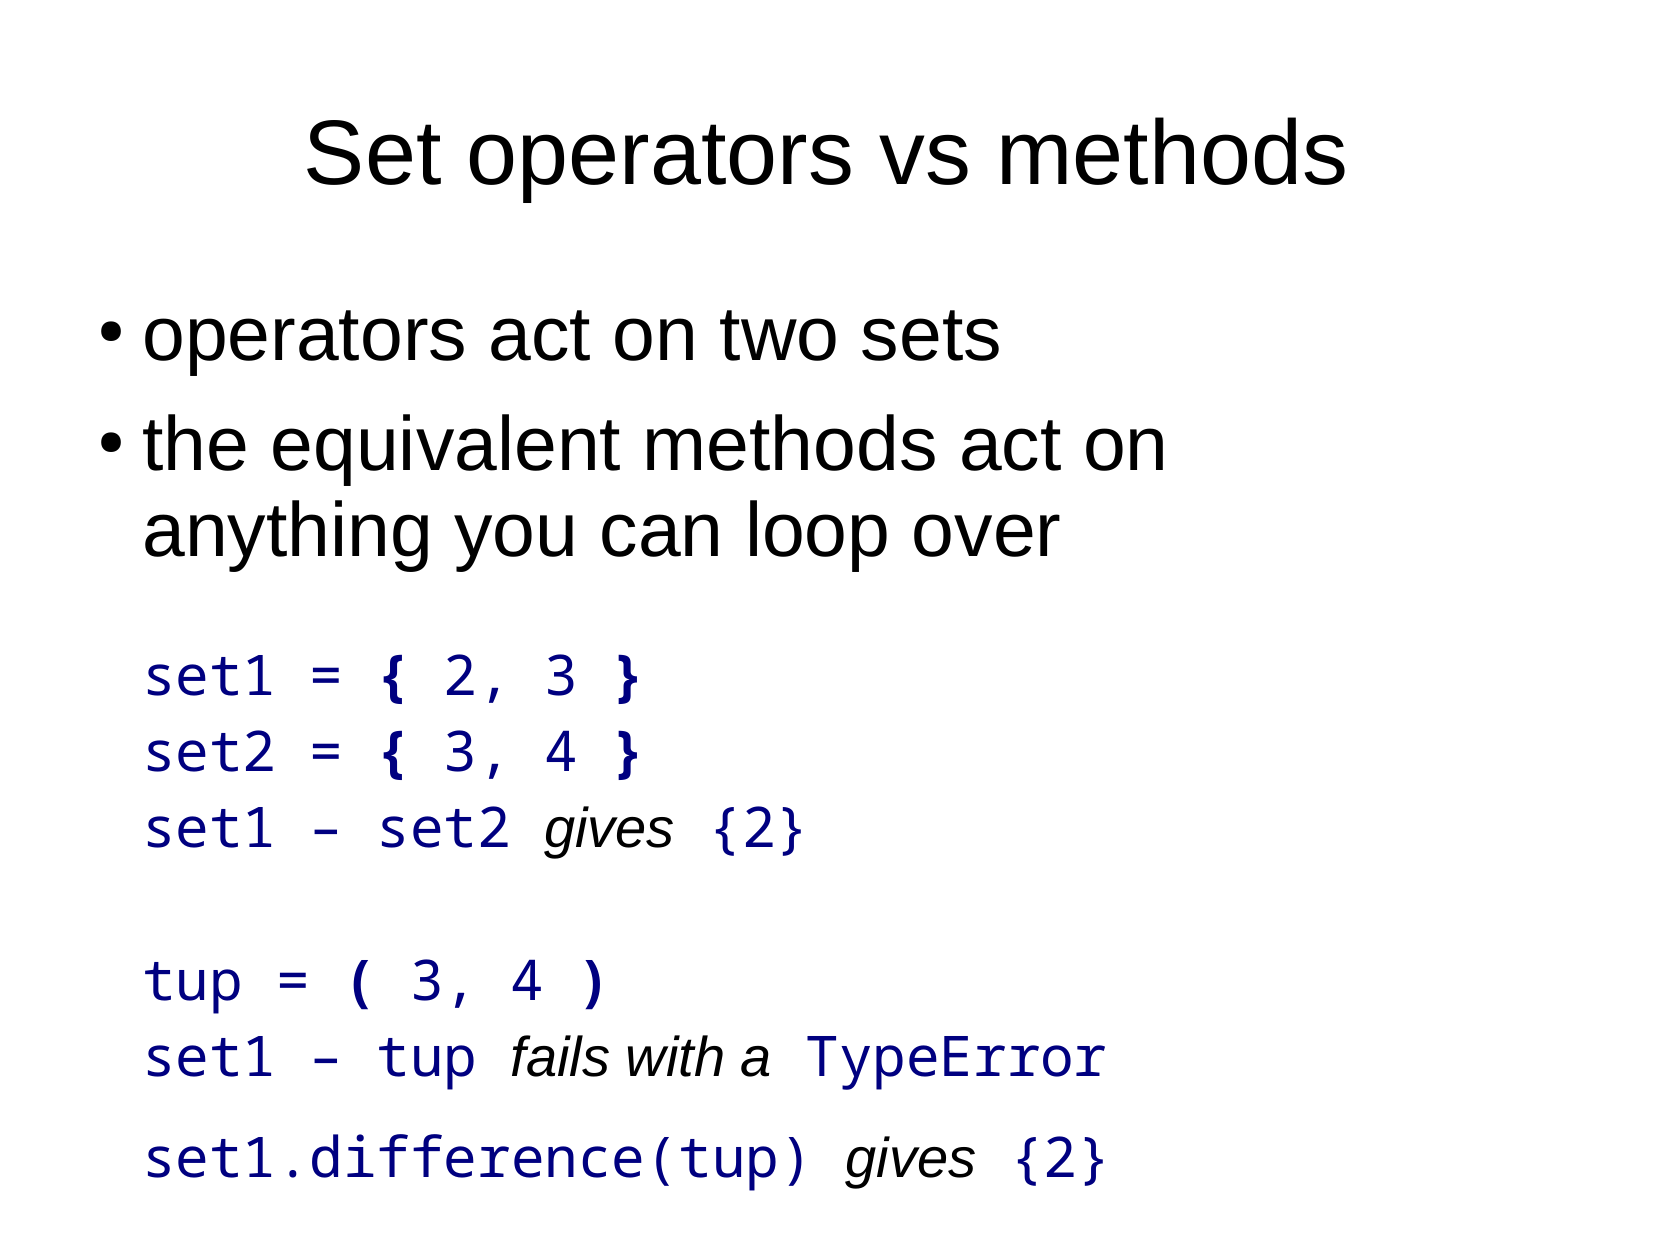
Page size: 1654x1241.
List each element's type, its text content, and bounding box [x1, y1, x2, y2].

title Set operators vs methods [82, 49, 1571, 257]
list operators act on two sets the equivalent methods act on anything you can loop over set1 = { 2, 3 } set2 = { 3, 4 } set1 – set2 gives {2} tup = ( 3, 4 ) set1 – tup fails with a TypeError set1.difference(tup) gives {2} [82, 290, 1571, 1205]
